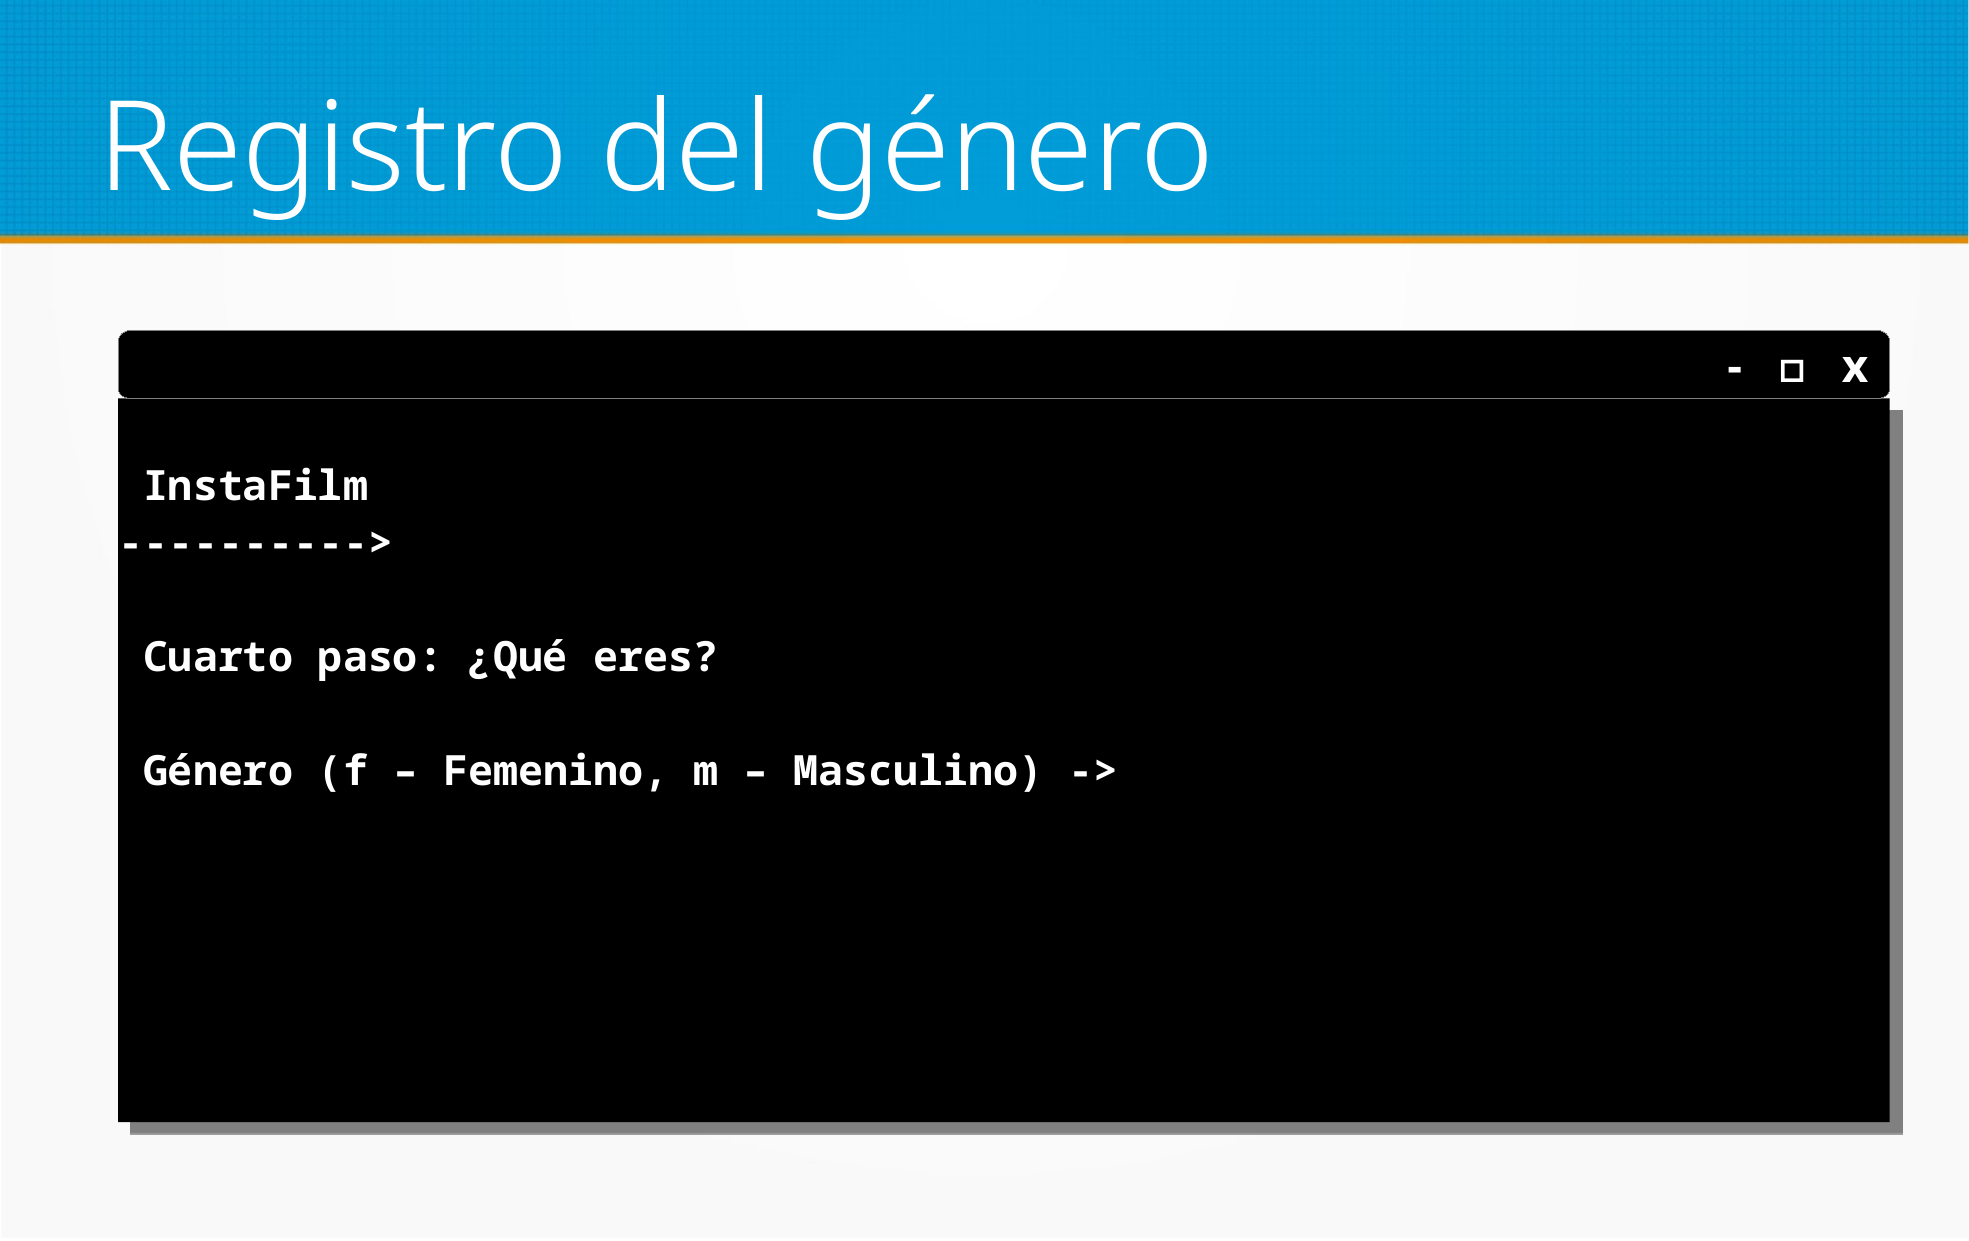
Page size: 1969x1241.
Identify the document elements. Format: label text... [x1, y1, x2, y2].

text_box InstaFilm ----------> Cuarto paso: ¿Qué eres? Género (f – Femenino, m – Masculino) -> [118, 398, 1890, 1123]
title Registro del género [98, 19, 1870, 227]
text_box - □ x [118, 330, 1890, 399]
picture [0, 233, 1969, 1241]
